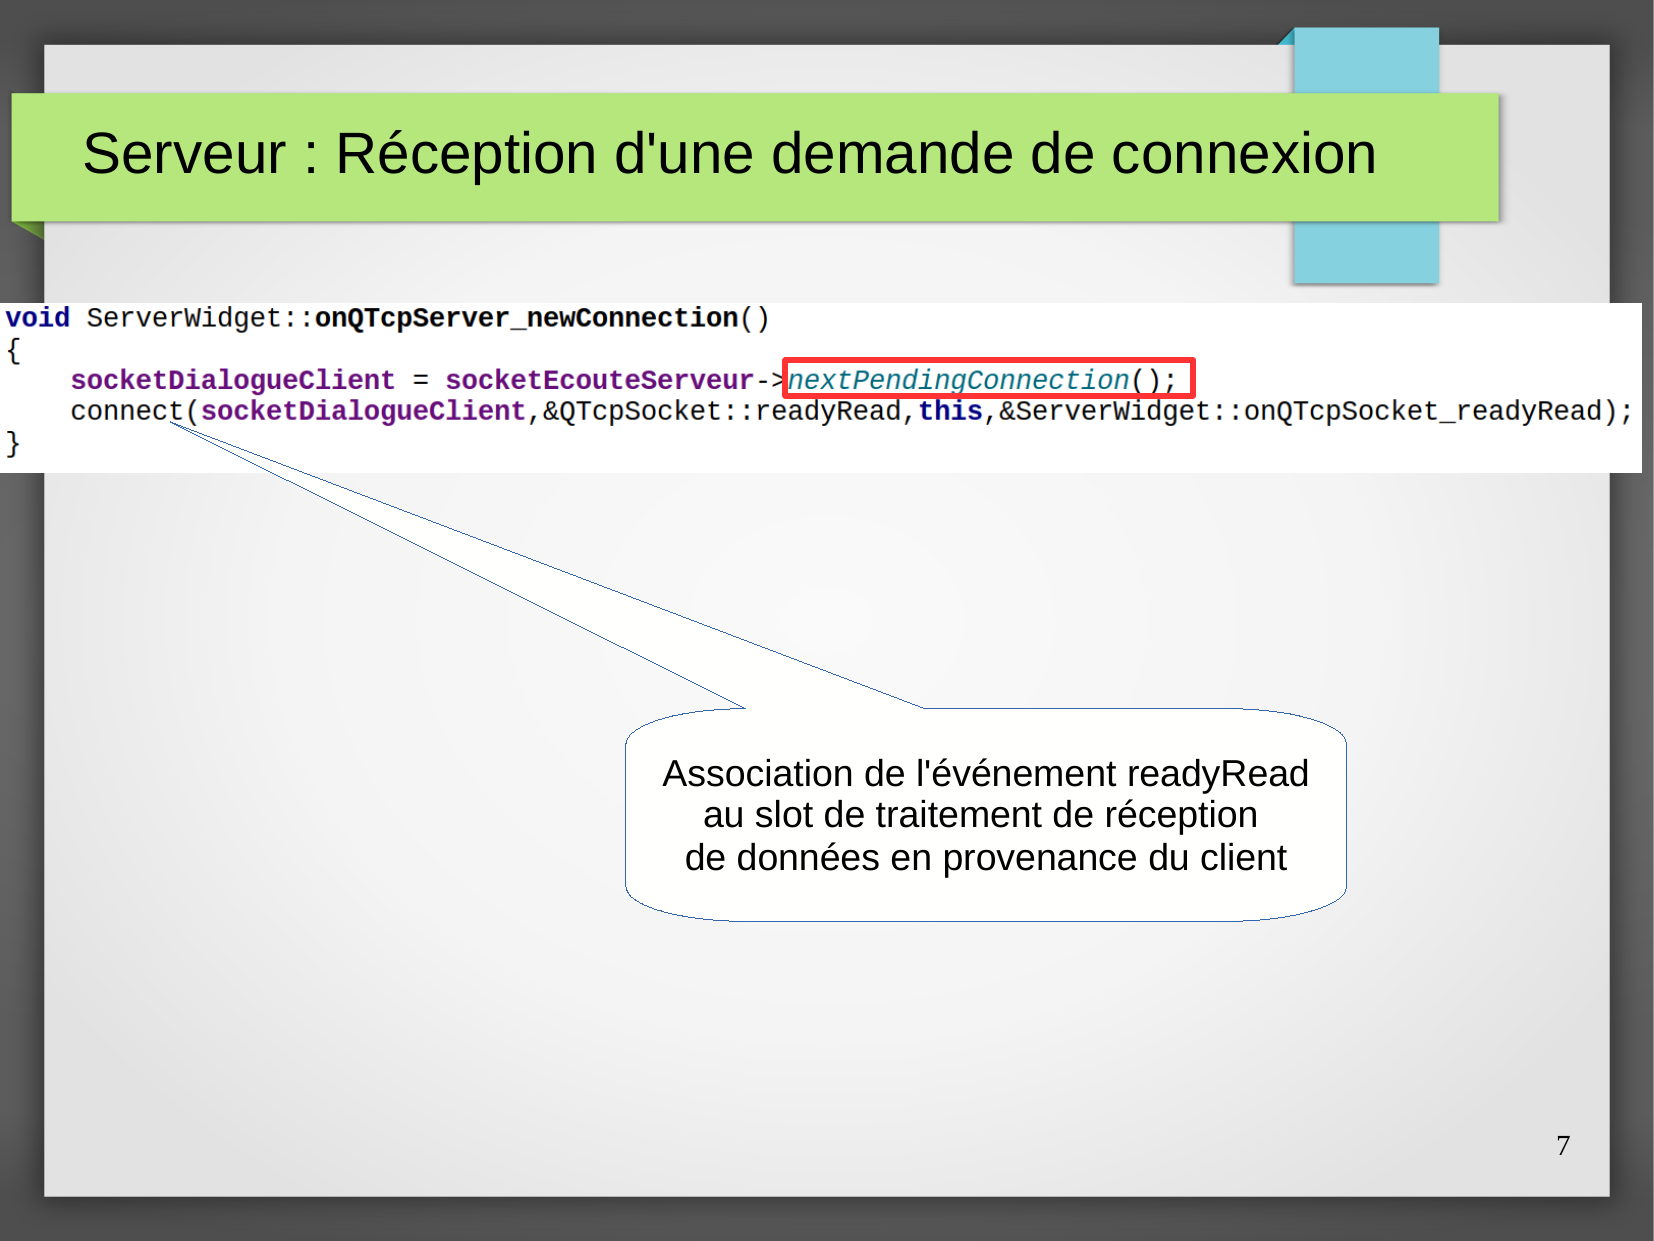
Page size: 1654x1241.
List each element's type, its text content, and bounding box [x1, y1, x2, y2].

text_box Association de l'événement readyRead au slot de traitement de réception de données en provenance du client [170, 421, 1347, 922]
picture [0, 0, 1654, 1241]
title Serveur : Réception d'une demande de connexion [82, 69, 1512, 238]
